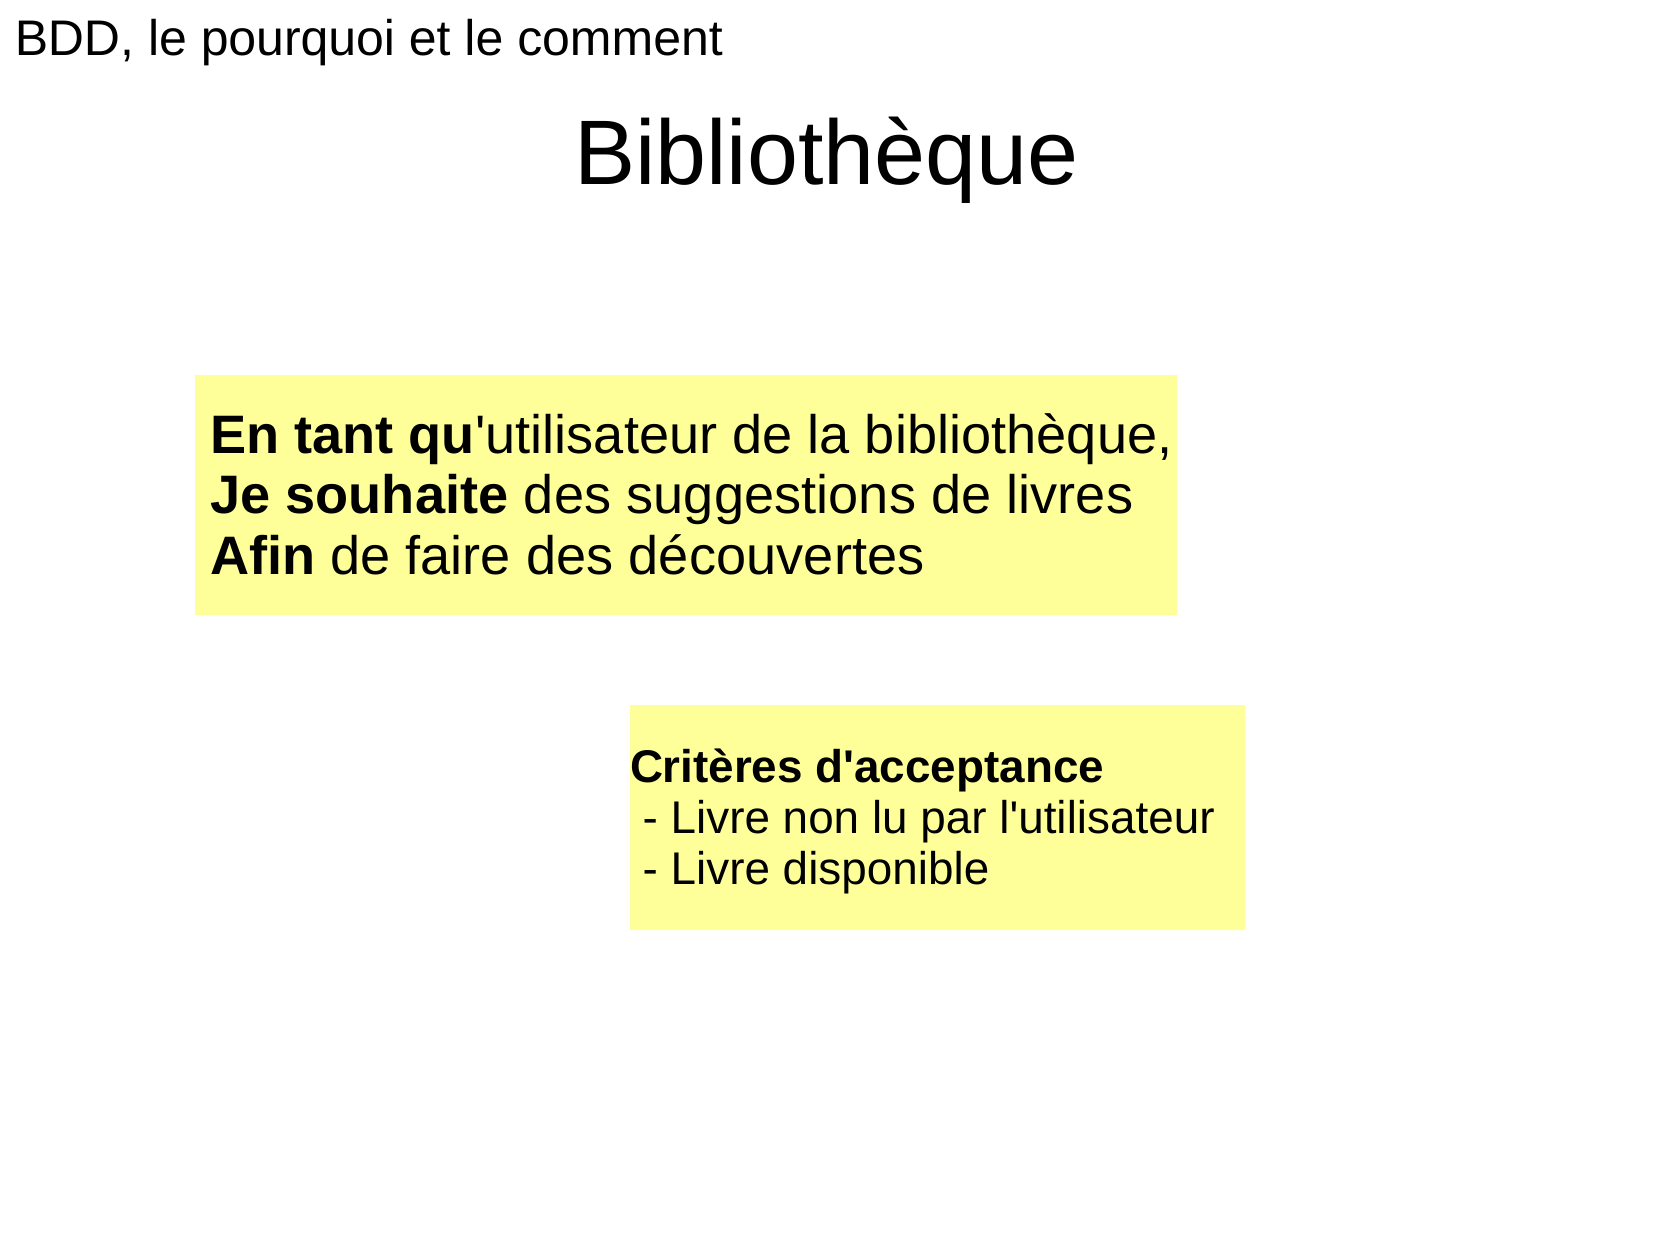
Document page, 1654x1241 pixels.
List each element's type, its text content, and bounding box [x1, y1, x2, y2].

text_box BDD, le pourquoi et le comment [0, 3, 739, 74]
text_box Critères d'acceptance - Livre non lu par l'utilisateur - Livre disponible [630, 705, 1246, 931]
subtitle En tant qu'utilisateur de la bibliothèque, Je souhaite des suggestions de livres Afin de faire des découvertes [195, 375, 1178, 616]
title Bibliothèque [82, 49, 1571, 257]
